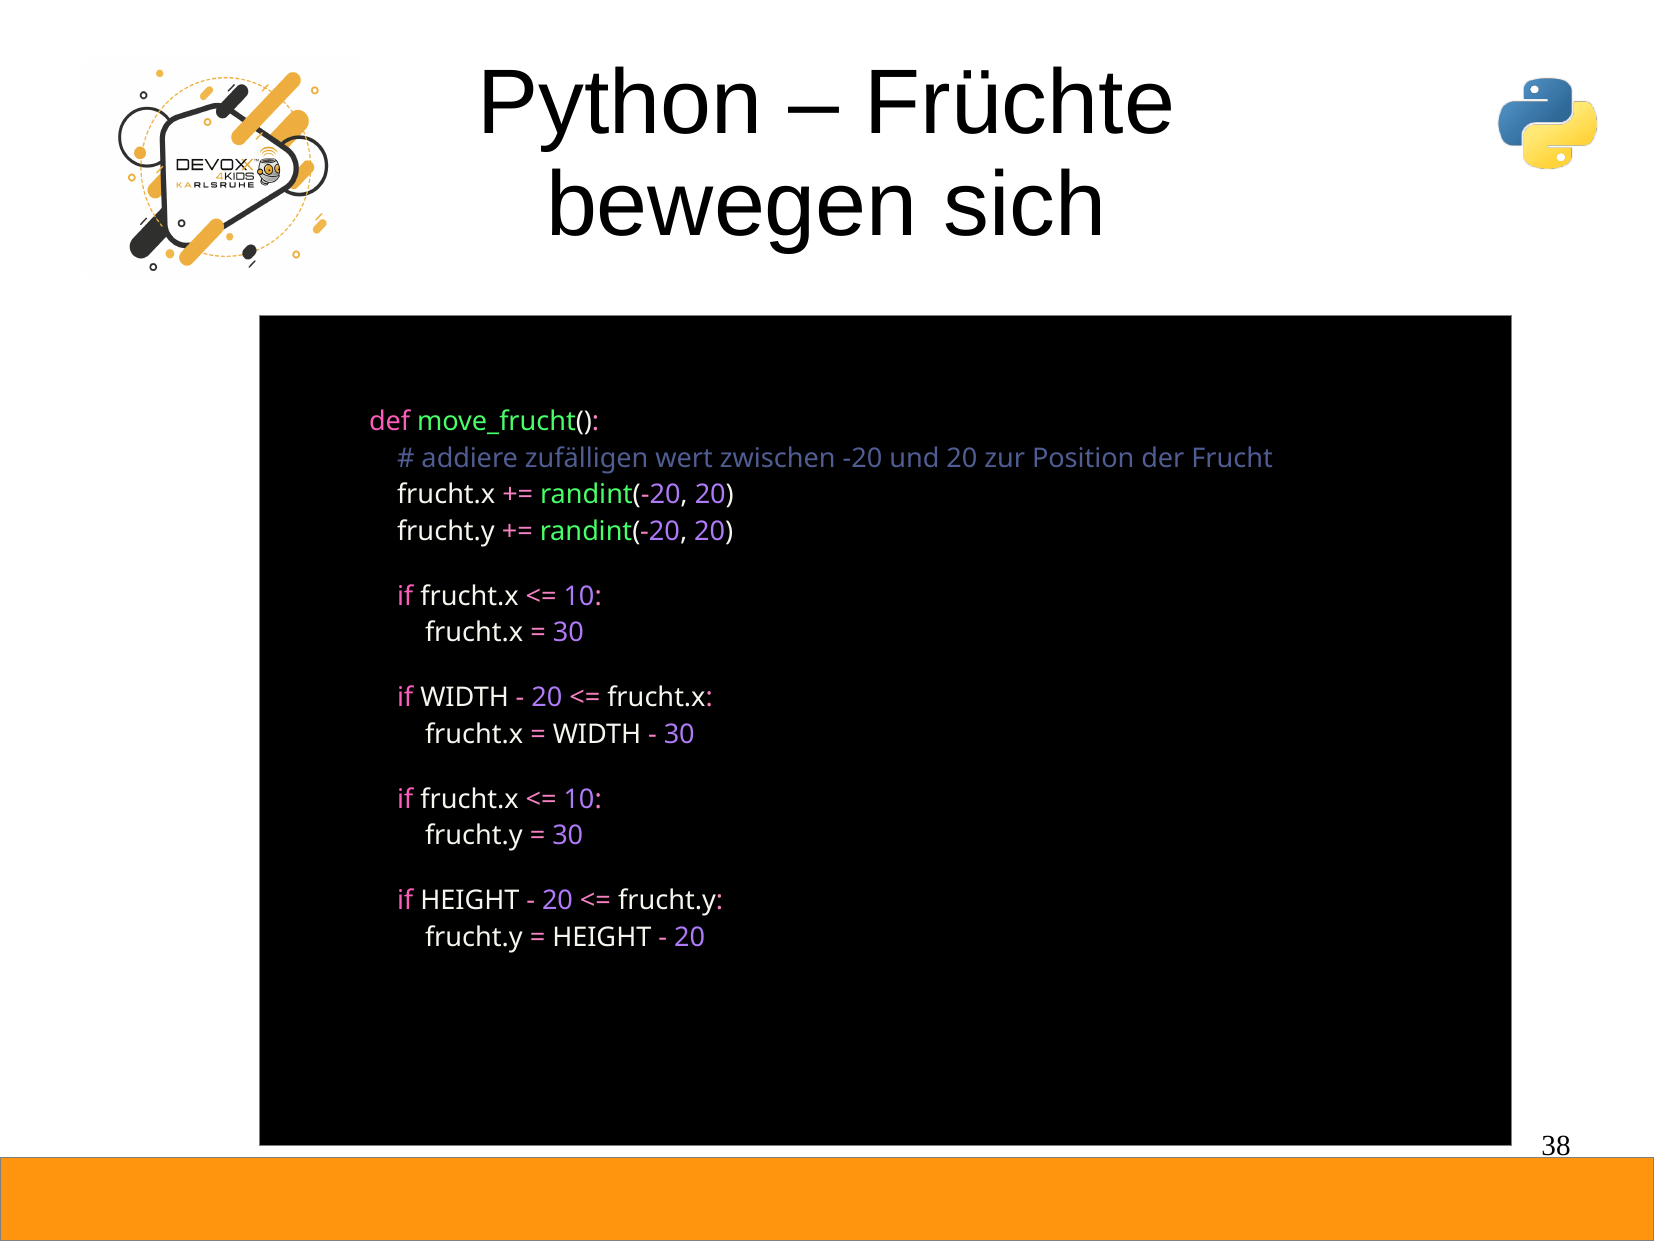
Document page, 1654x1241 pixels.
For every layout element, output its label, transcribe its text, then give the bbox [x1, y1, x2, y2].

picture [1476, 58, 1619, 189]
text_box [259, 315, 1512, 1146]
title Python – Früchte bewegen sich [82, 49, 1571, 257]
picture [82, 58, 364, 278]
text_box def move_frucht(): # addiere zufälligen wert zwischen -20 und 20 zur Position der Frucht frucht.x += randint(-20, 20) frucht.y += randint(-20, 20) if frucht.x <= 10: frucht.x = 30 if WIDTH - 20 <= frucht.x: frucht.x = WIDTH - 30 if frucht.x <= 10: frucht.y = 30 if HEIGHT - 20 <= frucht.y: frucht.y = HEIGHT - 20 [354, 366, 1394, 920]
text_box [0, 1157, 1654, 1241]
